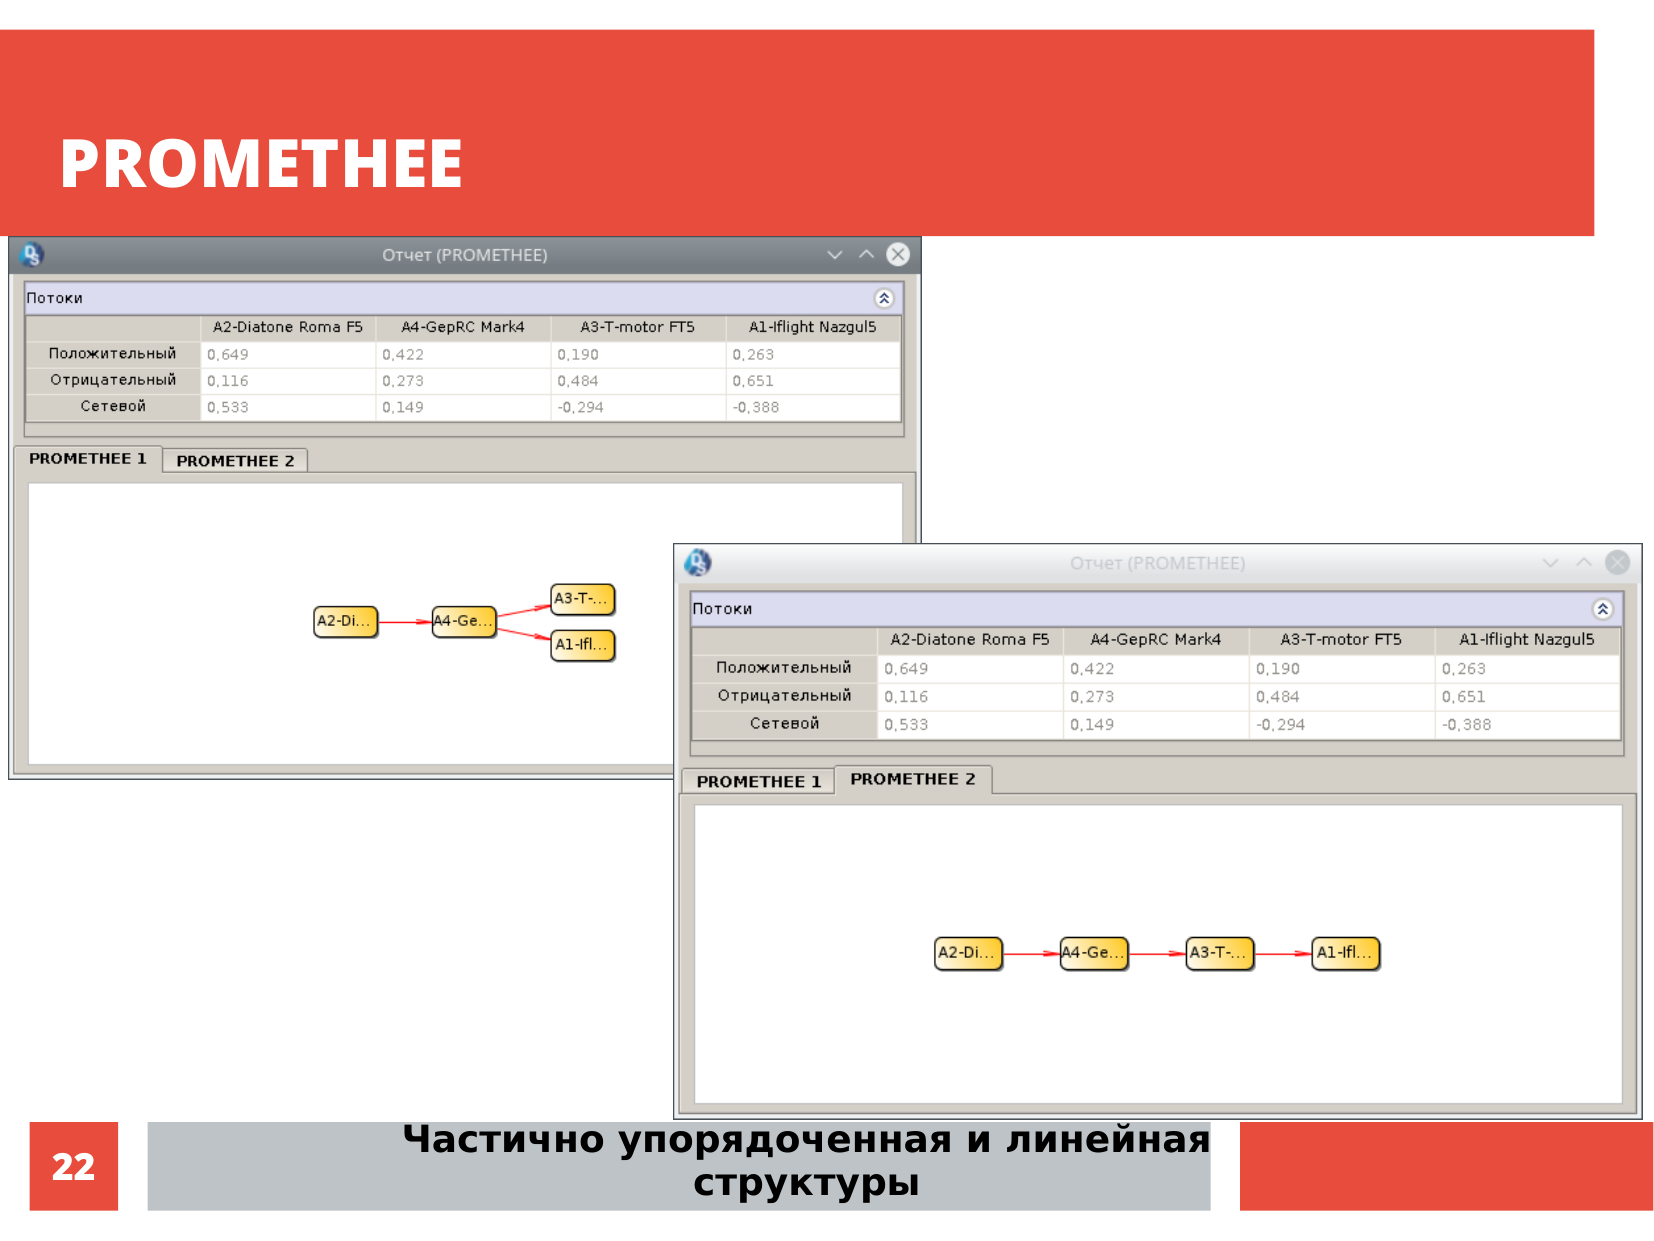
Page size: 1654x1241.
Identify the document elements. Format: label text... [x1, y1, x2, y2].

title Частично упорядоченная и линейная структуры [401, 1110, 1264, 1205]
picture [8, 236, 1643, 1120]
title PROMETHEE [59, 59, 1595, 207]
